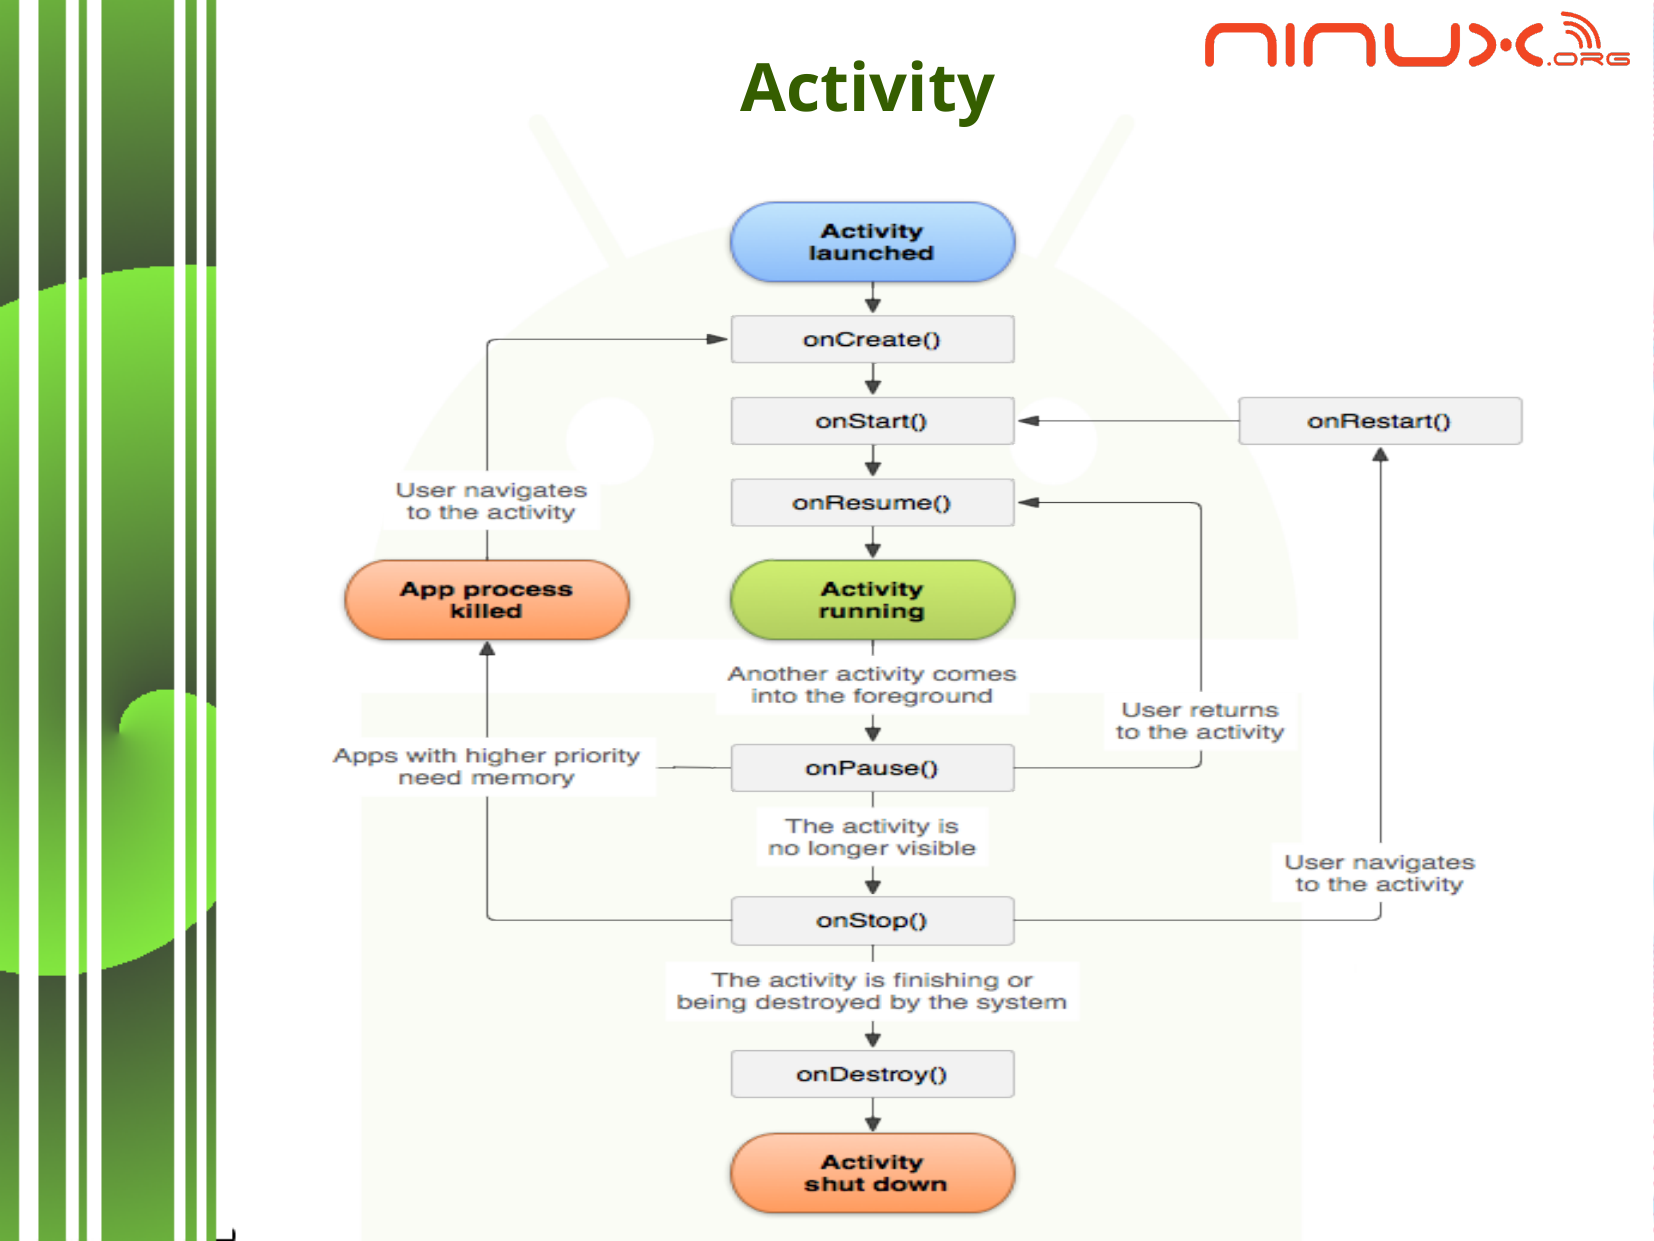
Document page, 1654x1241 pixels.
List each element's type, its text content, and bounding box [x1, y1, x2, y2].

title Activity [236, 34, 1500, 136]
picture [0, 0, 1654, 1241]
